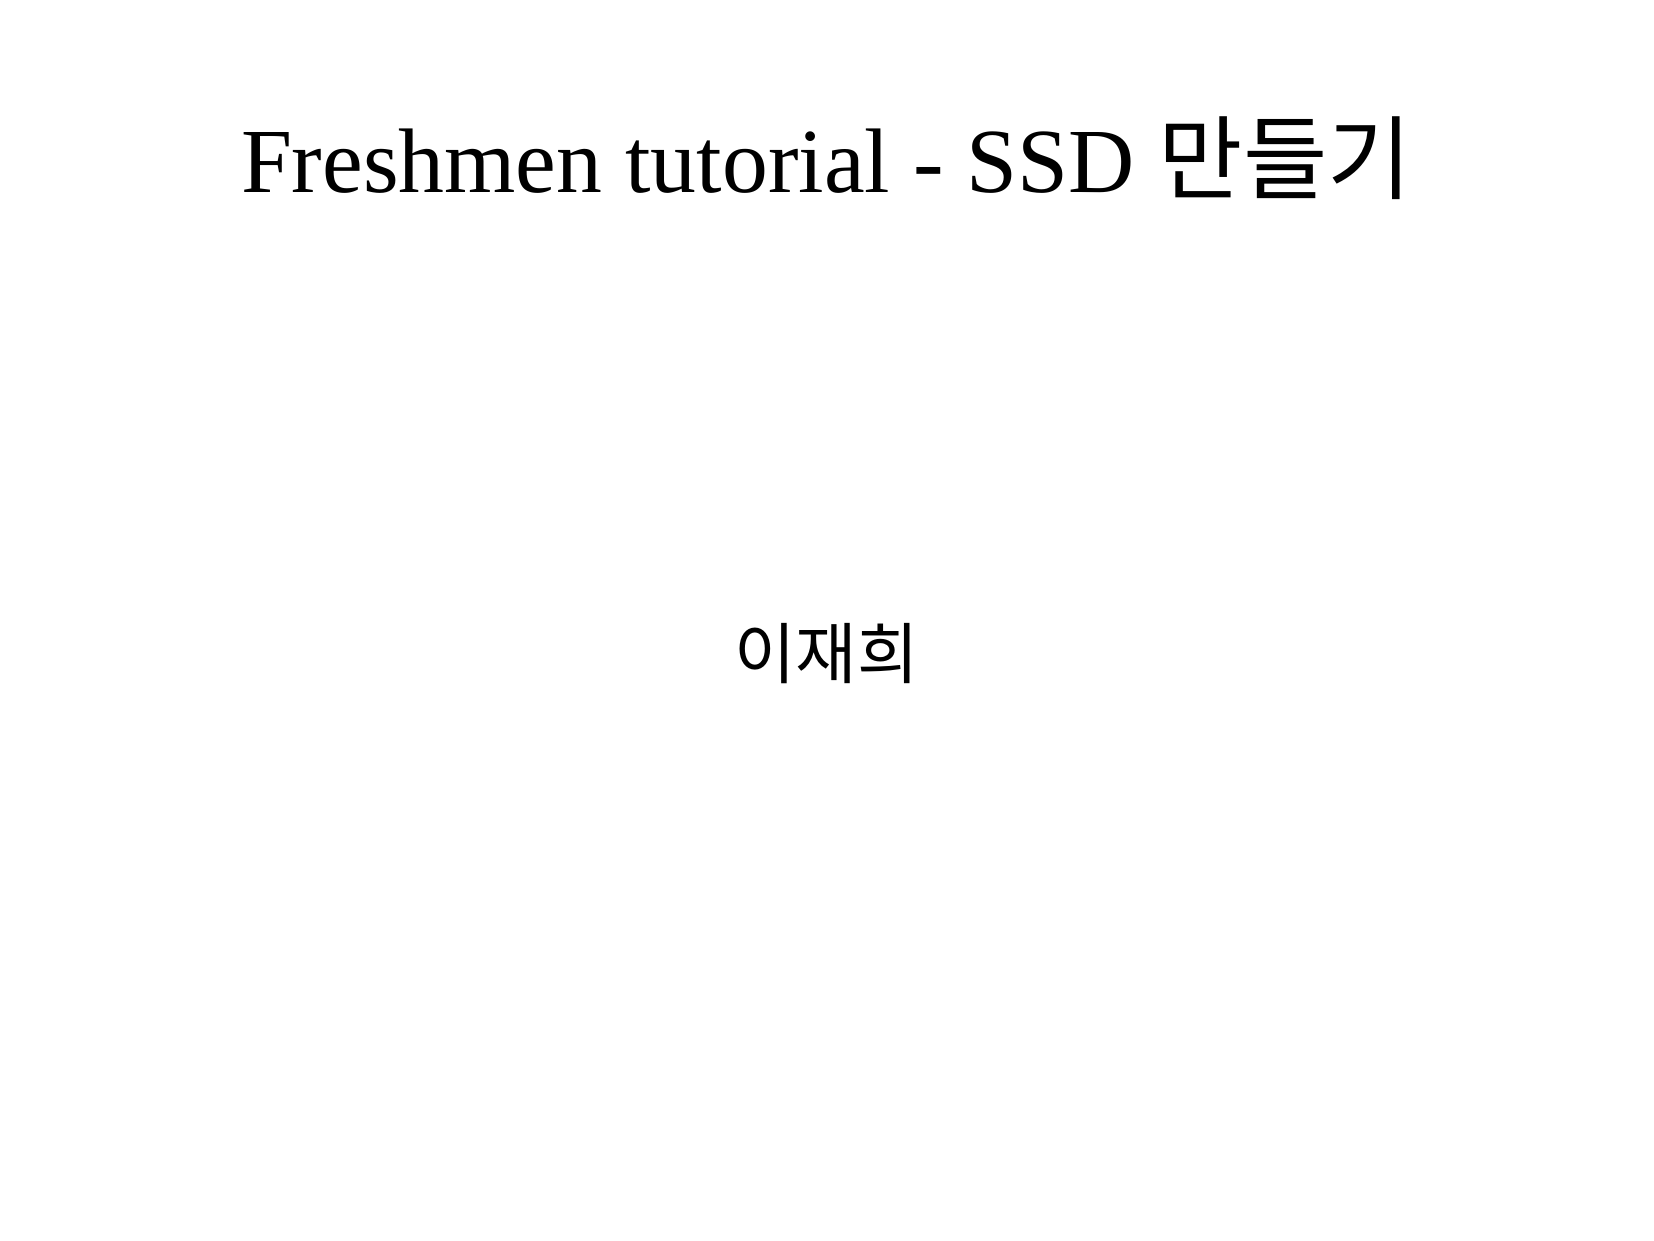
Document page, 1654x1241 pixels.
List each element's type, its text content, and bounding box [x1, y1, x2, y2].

subtitle 이재희 [82, 290, 1571, 1010]
title Freshmen tutorial - SSD 만들기 [82, 49, 1571, 257]
